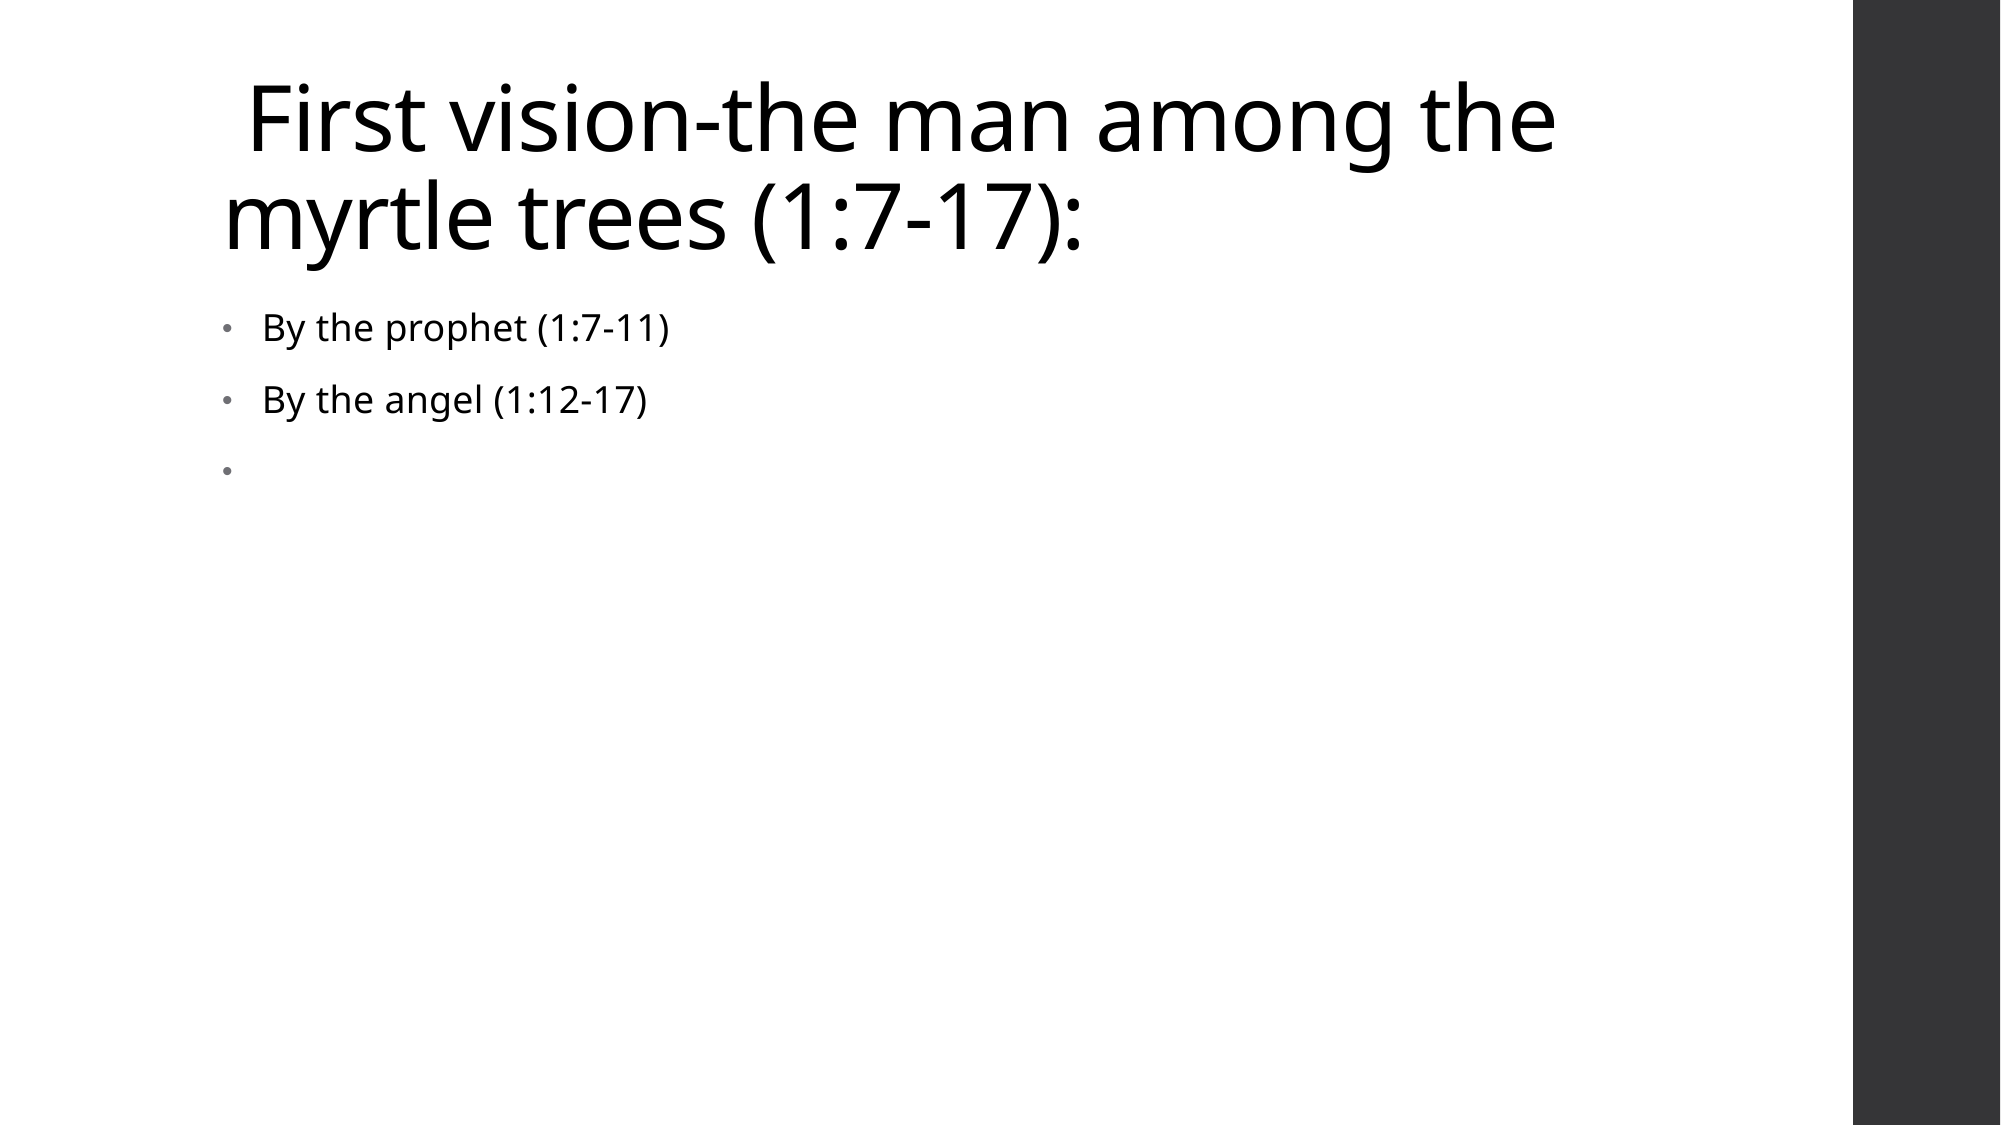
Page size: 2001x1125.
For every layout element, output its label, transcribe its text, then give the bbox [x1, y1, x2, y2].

list By the prophet (1:7-11) By the angel (1:12-17) [206, 299, 1617, 1014]
title First vision-the man among the myrtle trees (1:7-17): [206, 60, 1797, 278]
